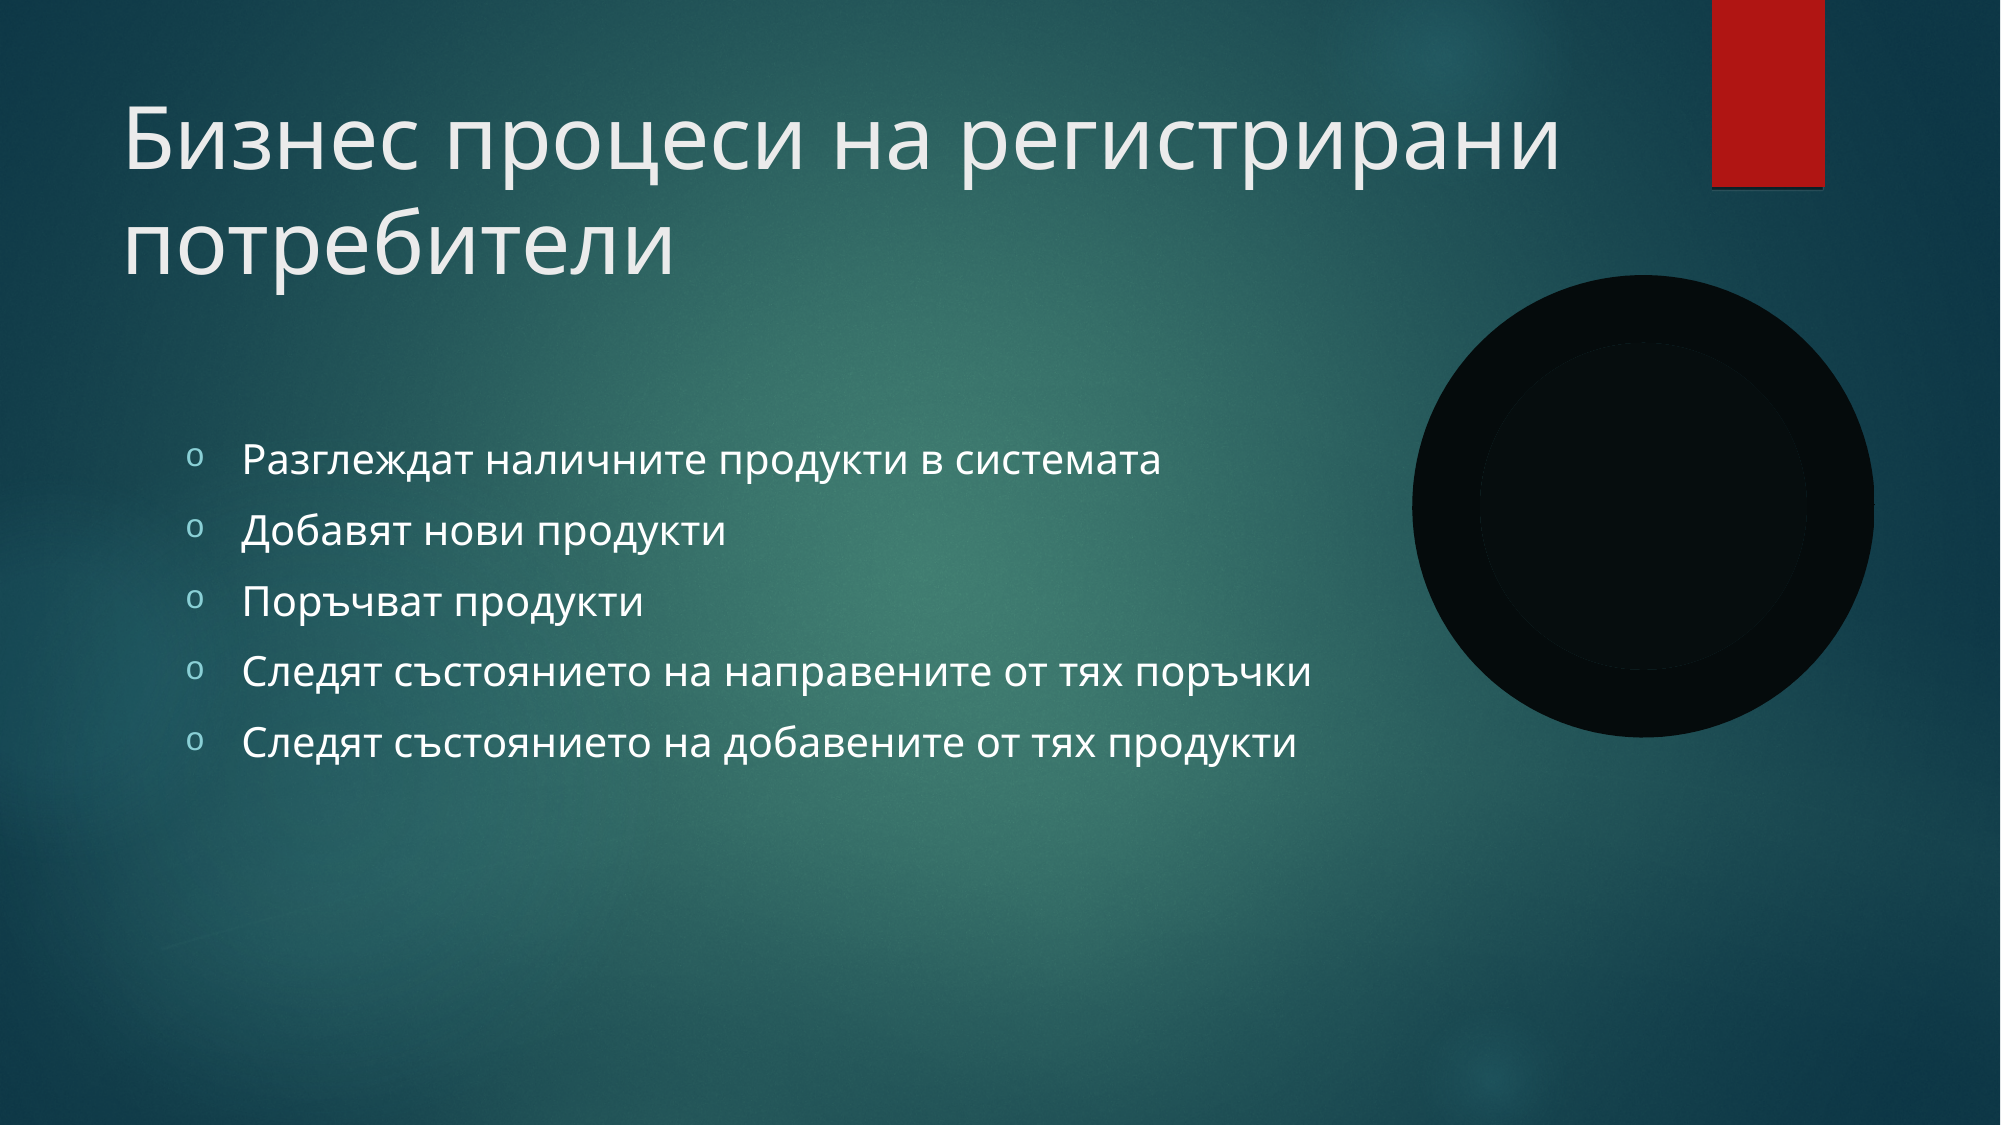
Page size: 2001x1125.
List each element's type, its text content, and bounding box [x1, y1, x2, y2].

list Разглеждат наличните продукти в системата Добавят нови продукти Поръчват продукти Следят състоянието на направените от тях поръчки Следят състоянието на добавените от тях продукти [170, 424, 1638, 1114]
title Бизнес процеси на регистрирани потребители [106, 74, 1649, 305]
